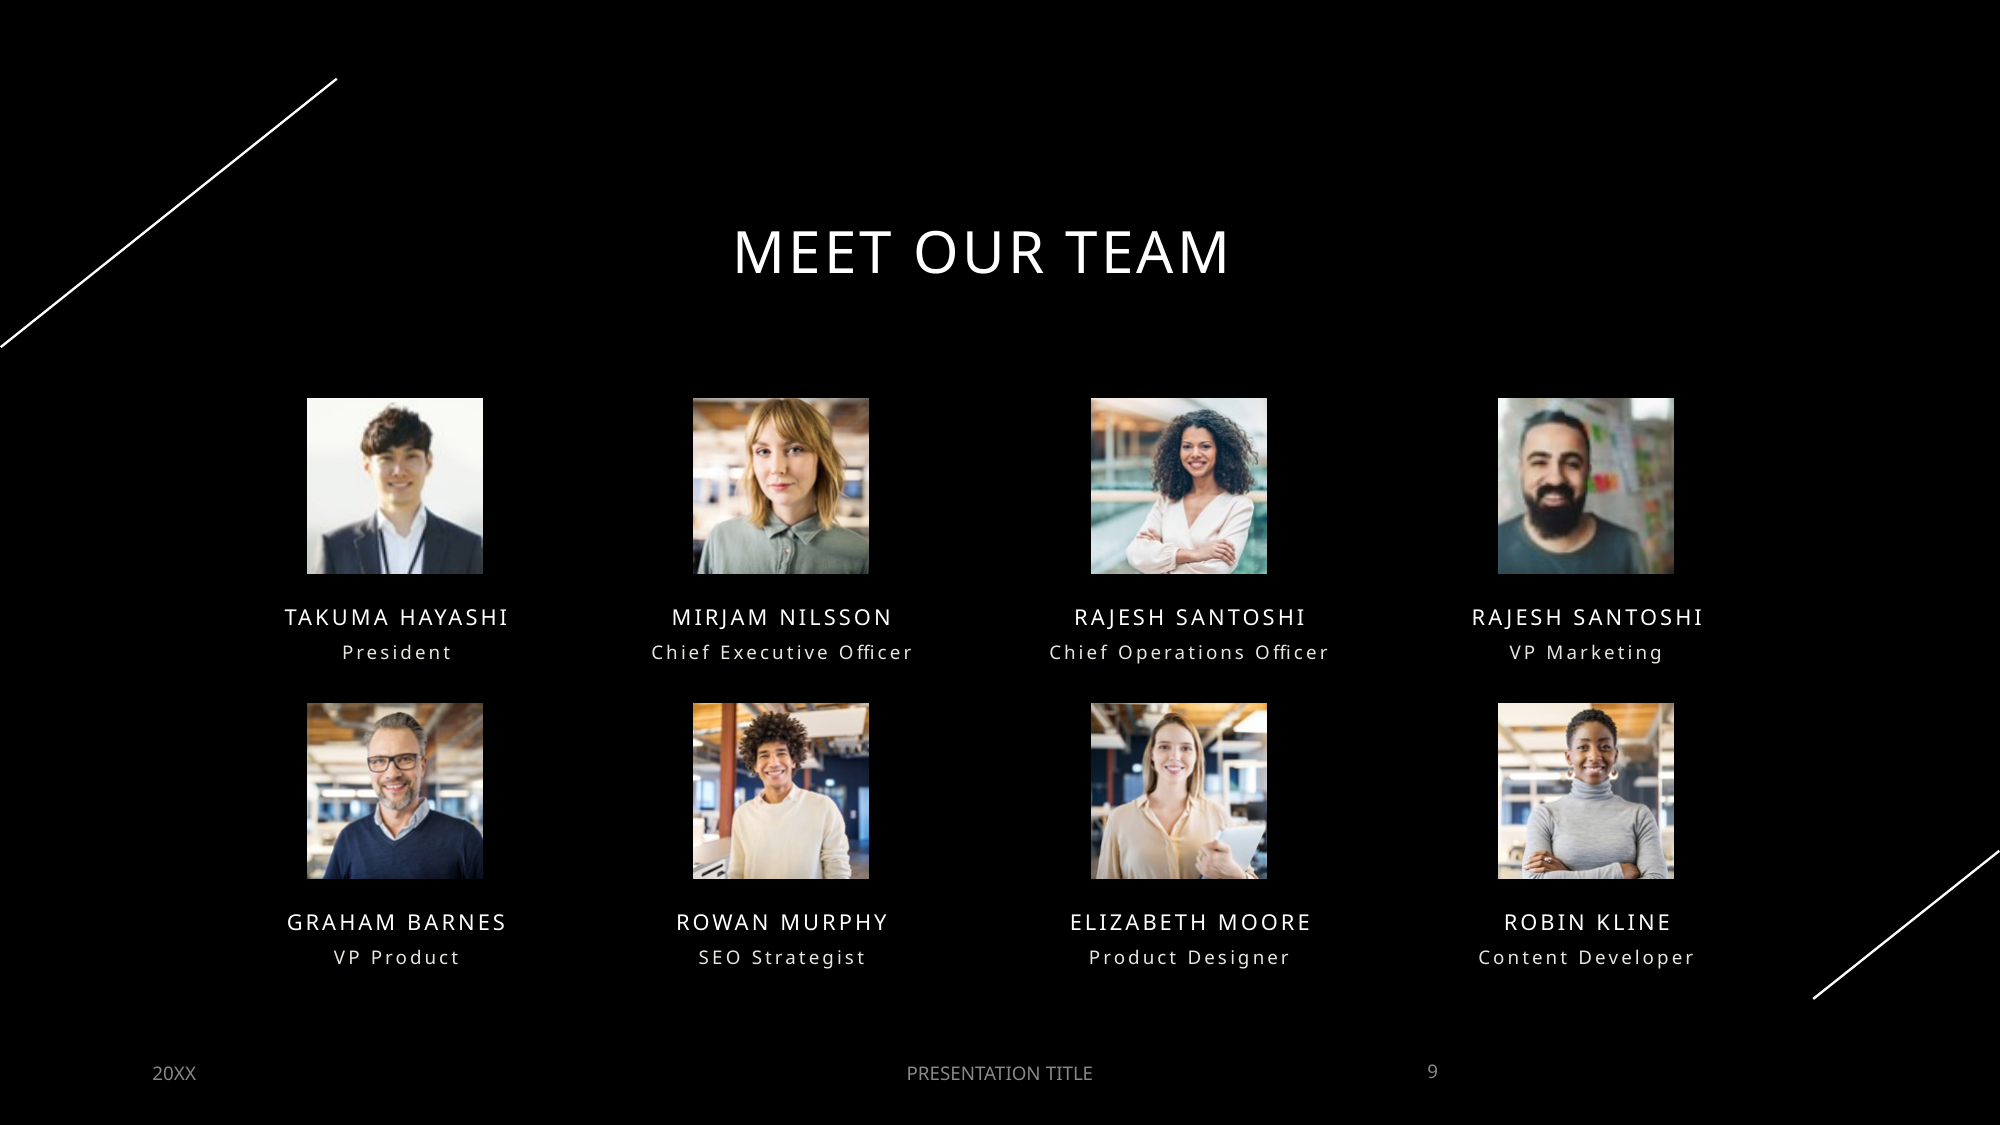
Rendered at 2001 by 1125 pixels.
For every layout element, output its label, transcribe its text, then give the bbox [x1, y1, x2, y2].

text_box 20XX [137, 1042, 588, 1103]
list ROBIN KLINE [1436, 904, 1737, 929]
picture [1498, 703, 1674, 879]
list Chief Operations Officer [999, 624, 1378, 682]
list President [246, 624, 547, 682]
list Product Designer [1040, 929, 1338, 987]
list GRAHAM BARNES [246, 904, 547, 929]
picture [1498, 398, 1674, 574]
list TAKUMA HAYASHI [246, 599, 547, 624]
picture [1091, 703, 1267, 879]
list RAJESH SANTOSHI [1436, 599, 1737, 624]
picture [307, 703, 483, 879]
list VP Marketing [1434, 624, 1737, 682]
list ROWAN MURPHY [631, 904, 932, 929]
picture [307, 398, 483, 574]
text_box 9 [1412, 1042, 1863, 1103]
picture [693, 703, 869, 879]
list RAJESH SANTOSHI [1016, 599, 1363, 624]
list ELIZABETH MOORE [1040, 904, 1341, 961]
text_box PRESENTATION TITLE [662, 1042, 1338, 1103]
list MIRJAM NILSSON [631, 599, 932, 624]
title MEET OUR TEAM [309, 146, 1691, 364]
picture [1091, 398, 1267, 574]
list VP Product [246, 929, 547, 987]
picture [693, 398, 869, 574]
list SEO Strategist [631, 929, 932, 987]
list Content Developer [1434, 929, 1737, 987]
list Chief Executive Officer [631, 624, 932, 682]
